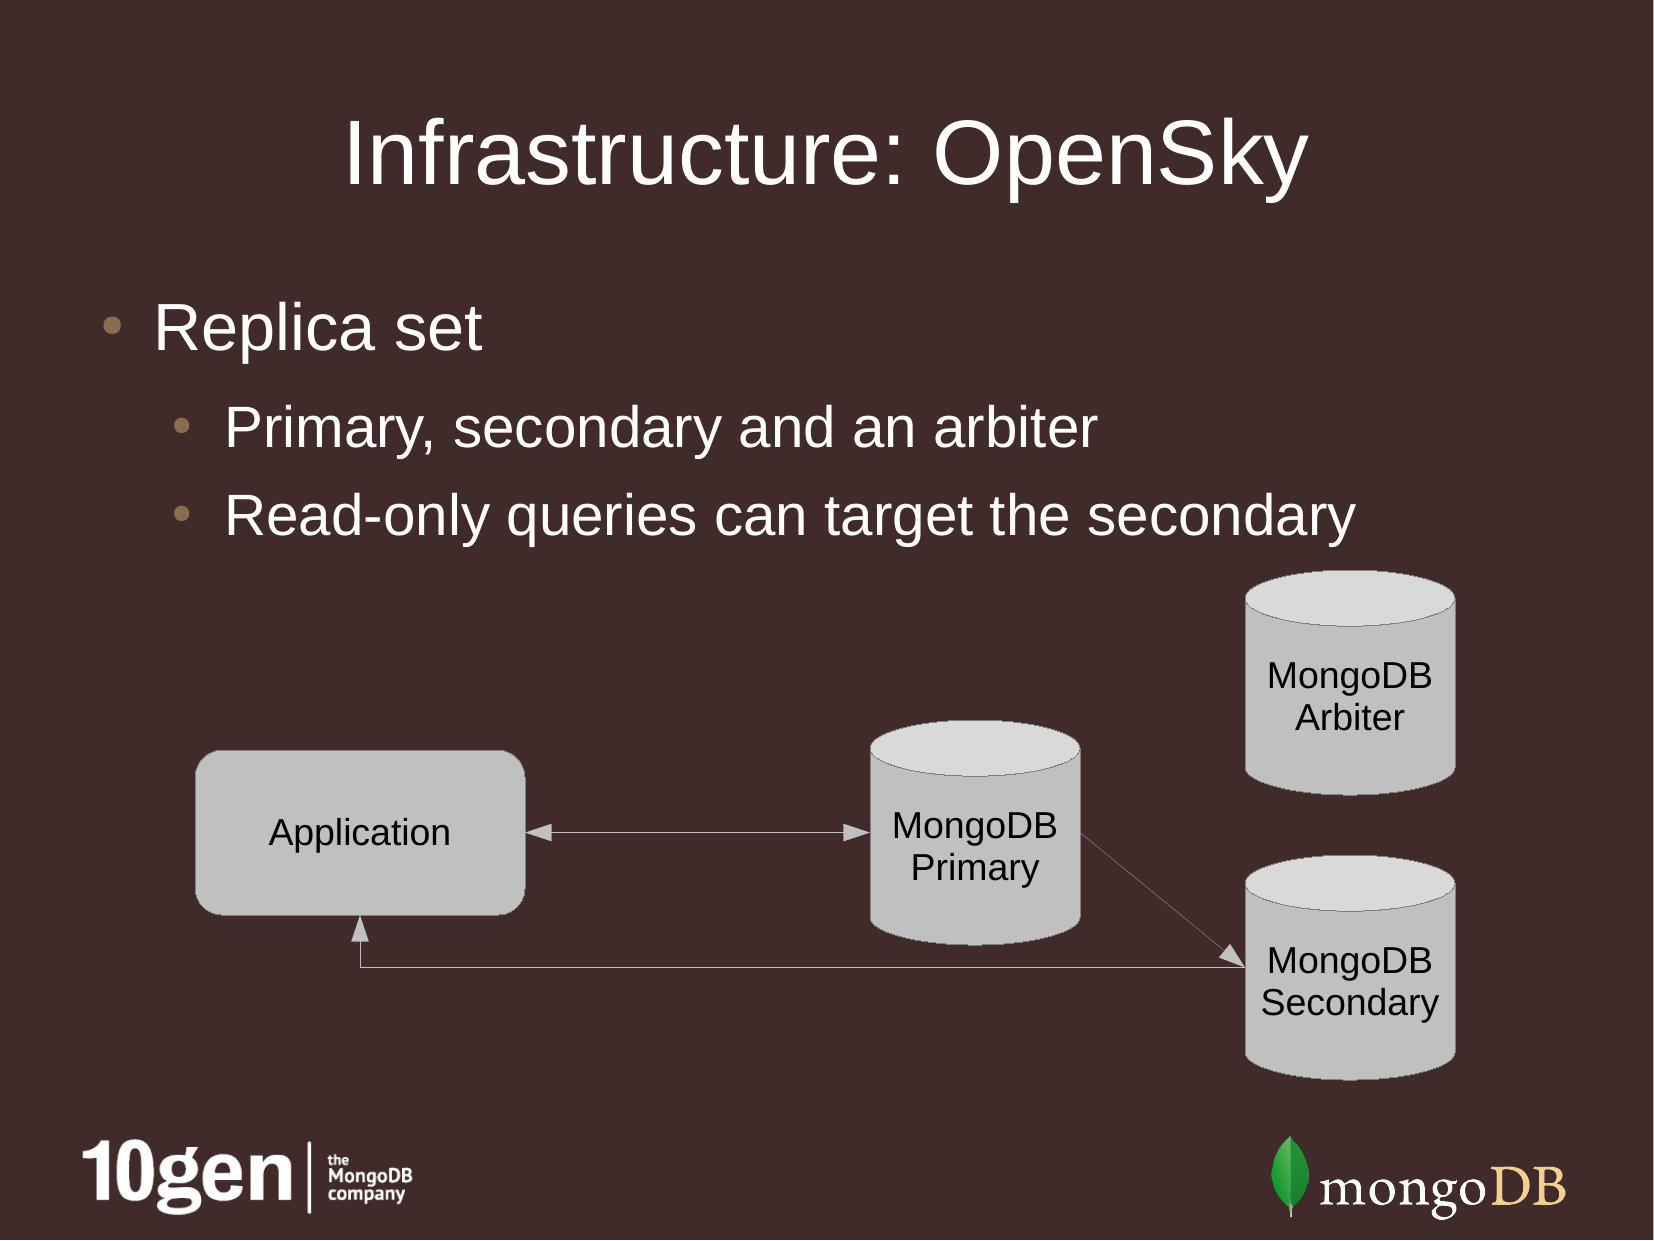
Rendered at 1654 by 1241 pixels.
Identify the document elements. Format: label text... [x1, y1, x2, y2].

picture [82, 1139, 413, 1215]
text_box MongoDB Secondary [1245, 884, 1456, 1081]
title Infrastructure: OpenSky [82, 49, 1571, 257]
text_box MongoDB Arbiter [1245, 599, 1456, 796]
picture [1260, 1124, 1576, 1230]
list Replica set Primary, secondary and an arbiter Read-only queries can target the secondary [82, 290, 1571, 1109]
text_box Application [195, 750, 526, 916]
text_box MongoDB Primary [870, 749, 1081, 946]
